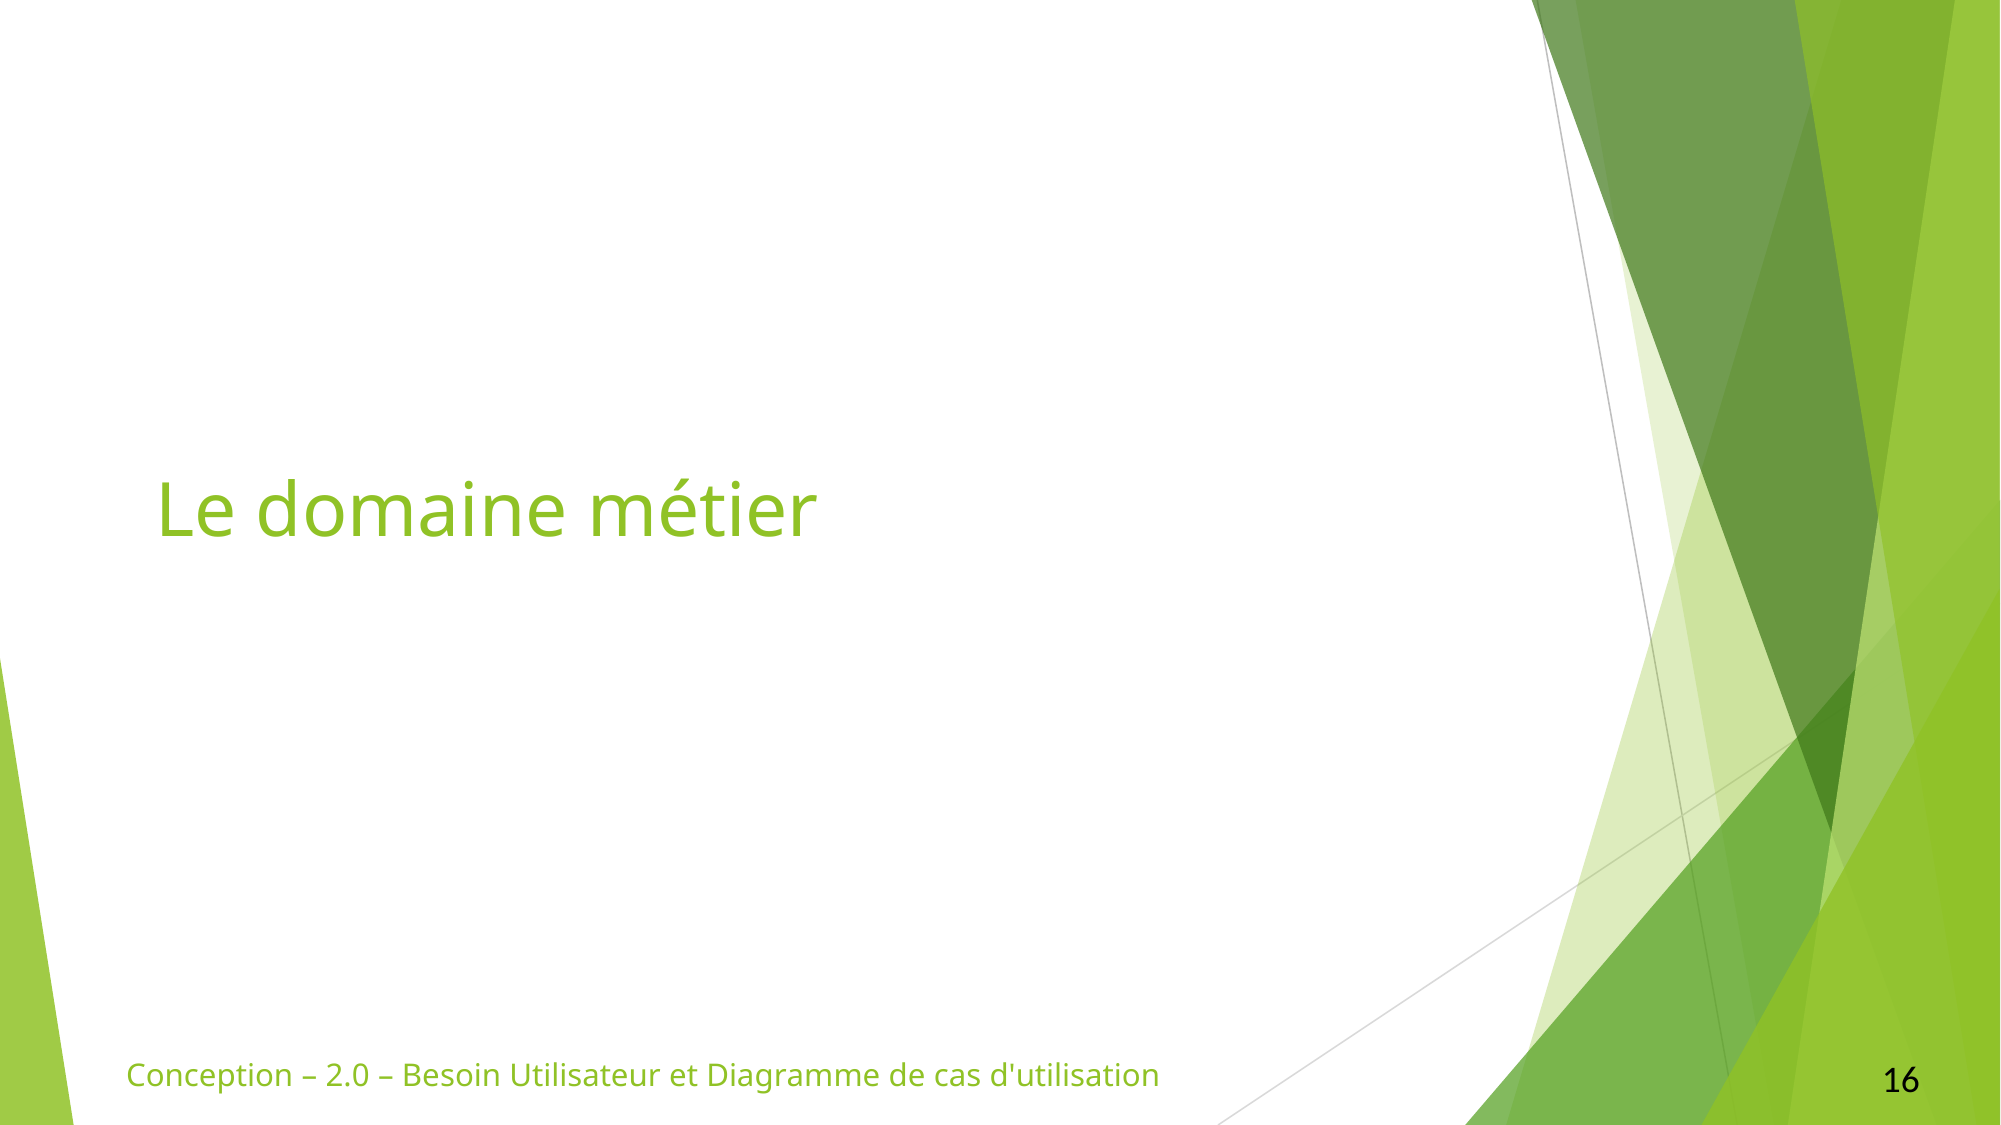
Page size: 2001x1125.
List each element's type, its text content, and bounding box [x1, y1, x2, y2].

text_box [1866, 1047, 1979, 1108]
text_box Conception – 2.0 – Besoin Utilisateur et Diagramme de cas d'utilisation [111, 1047, 1210, 1109]
title Le domaine métier [140, 454, 1551, 671]
